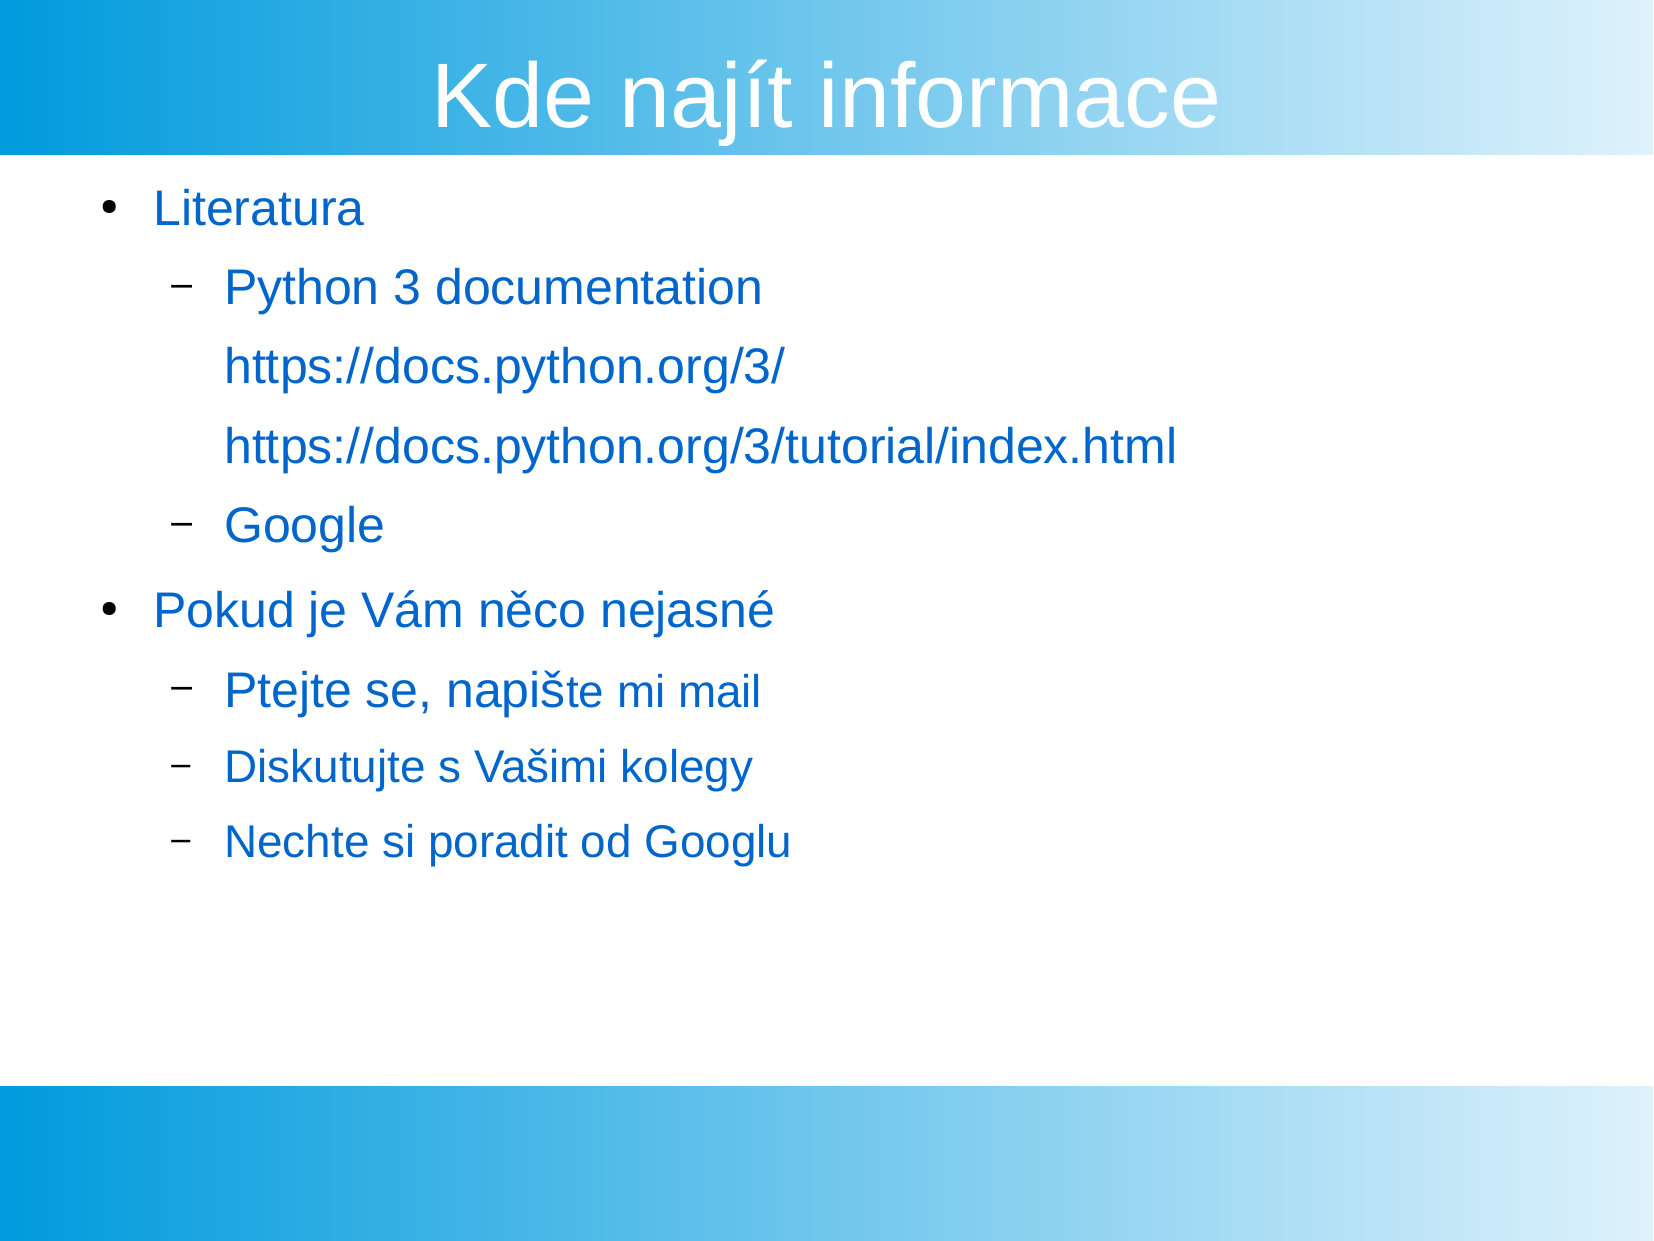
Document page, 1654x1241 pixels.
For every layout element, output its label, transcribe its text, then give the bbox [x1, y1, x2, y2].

list Literatura Python 3 documentation https://docs.python.org/3/ https://docs.python.org/3/tutorial/index.html Google Pokud je Vám něco nejasné Ptejte se, napište mi mail Diskutujte s Vašimi kolegy Nechte si poradit od Googlu [82, 180, 1571, 1010]
title Kde najít informace [82, 43, 1571, 149]
